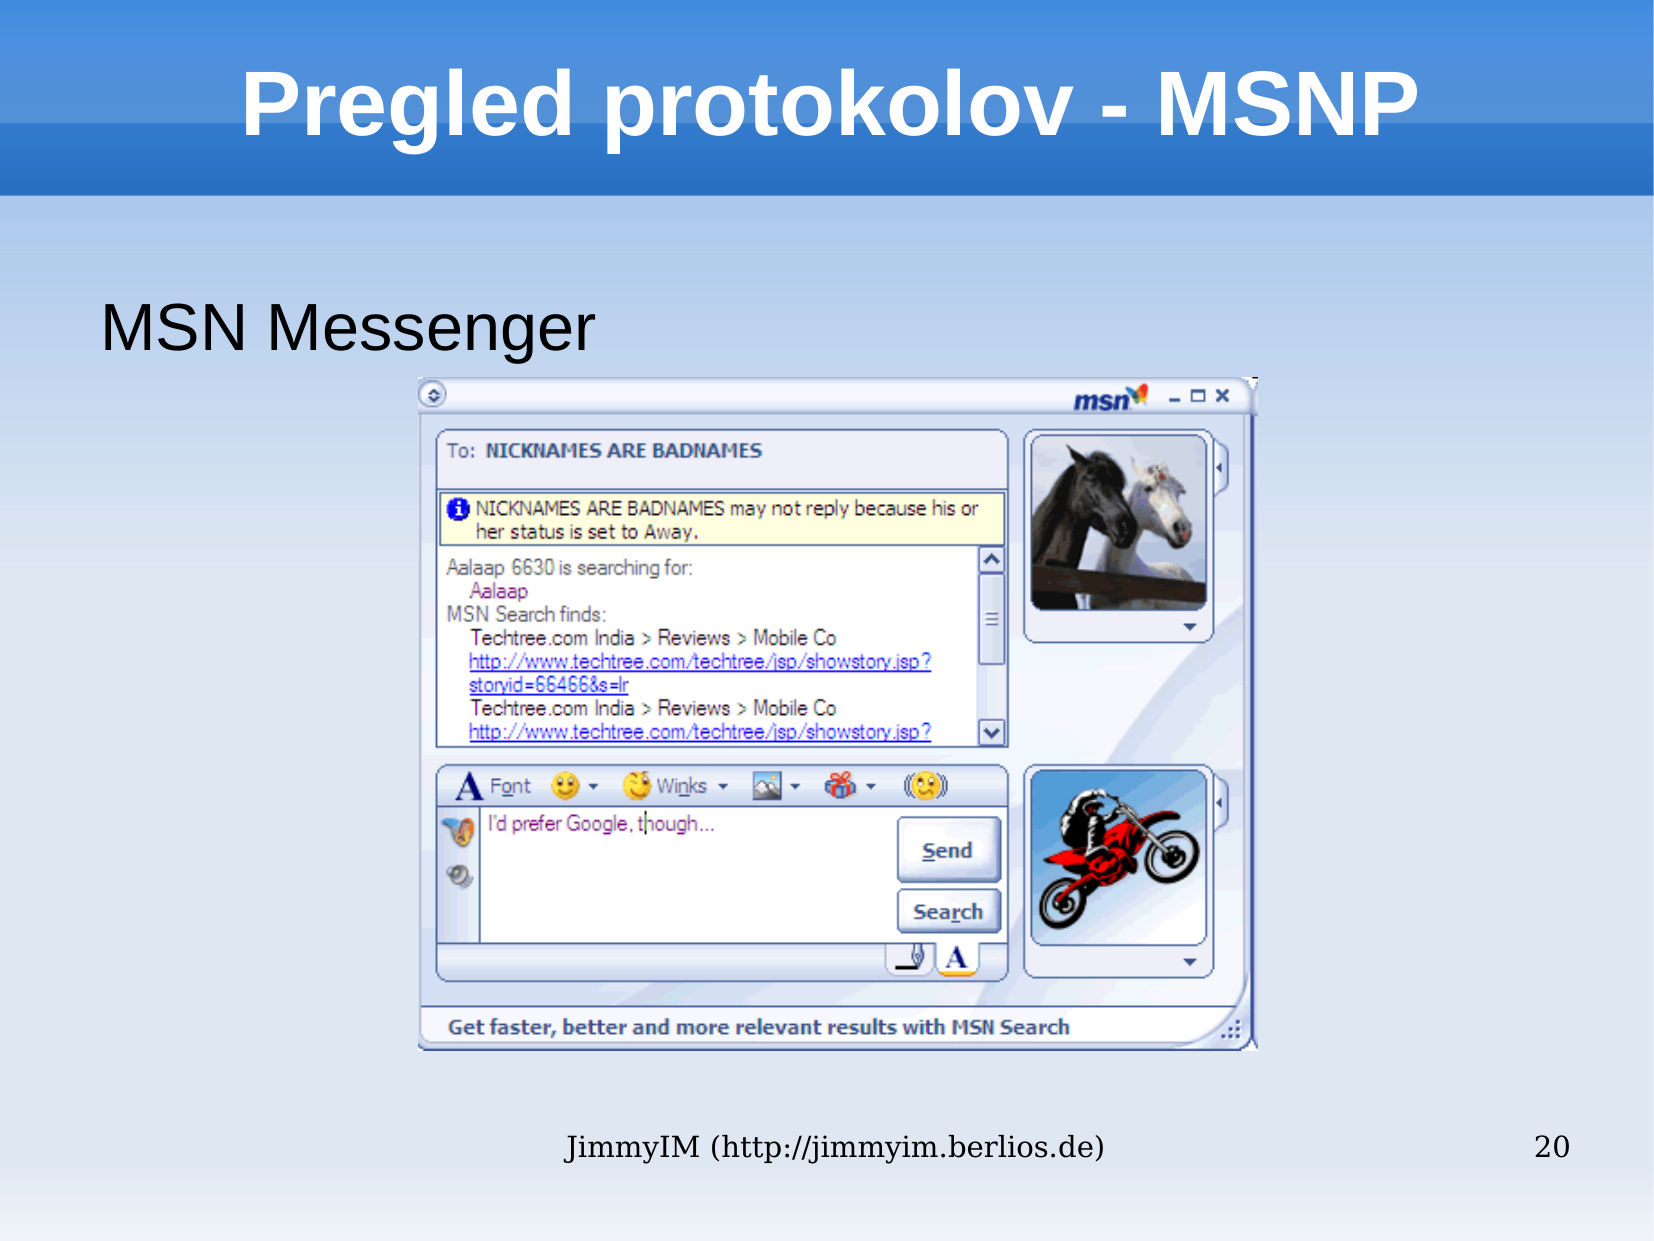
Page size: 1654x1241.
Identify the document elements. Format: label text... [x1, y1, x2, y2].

title Pregled protokolov - MSNP [125, 0, 1538, 208]
list MSN Messenger [82, 290, 1571, 1109]
picture [0, 0, 1654, 1241]
